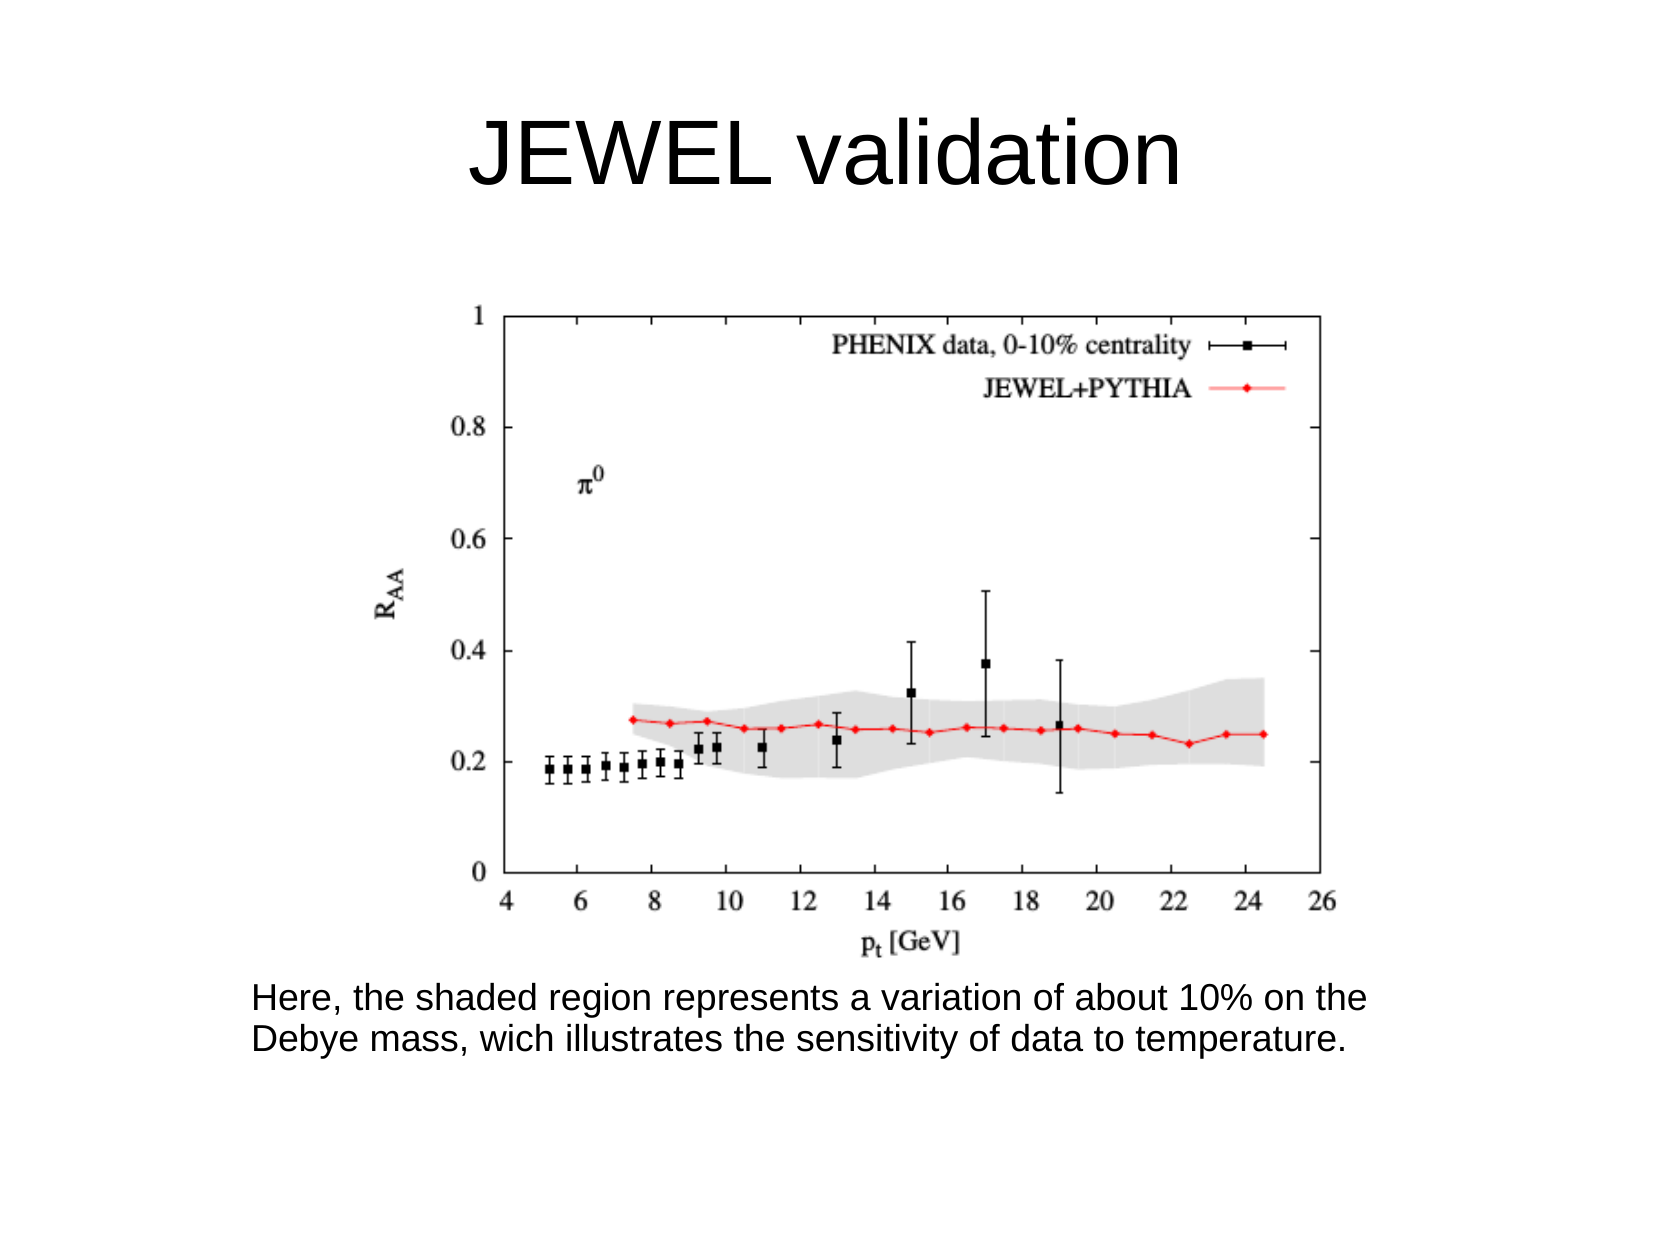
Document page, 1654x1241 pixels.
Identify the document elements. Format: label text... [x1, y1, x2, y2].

title JEWEL validation [82, 49, 1571, 257]
picture [342, 256, 1376, 968]
text_box Here, the shaded region represents a variation of about 10% on the Debye mass, wich illustrates the sensitivity of data to temperature. [236, 968, 1453, 1068]
